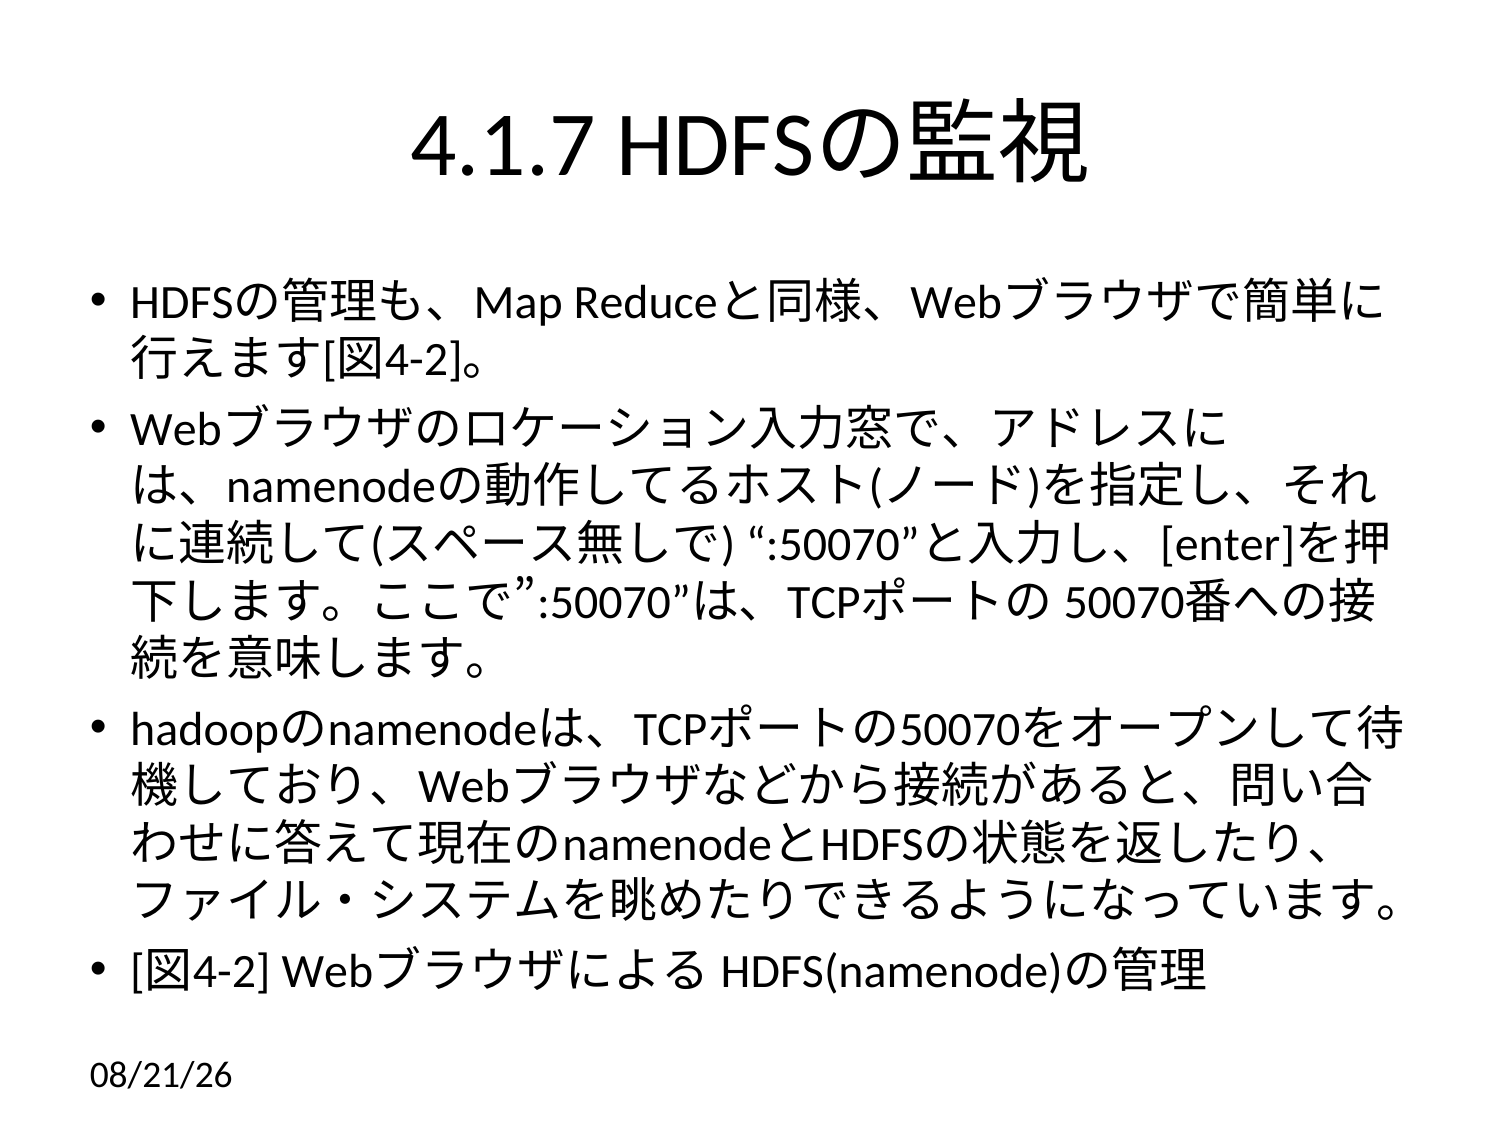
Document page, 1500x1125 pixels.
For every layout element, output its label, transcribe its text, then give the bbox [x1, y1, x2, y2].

list HDFSの管理も、Map Reduceと同様、Webブラウザで簡単に行えます[図4-2]。 Webブラウザのロケーション入力窓で、アドレスには、namenodeの動作してるホスト(ノード)を指定し、それに連続して(スペース無しで) “:50070”と入力し、[enter]を押下します。ここで”:50070”は、TCPポートの 50070番への接続を意味します。 hadoopのnamenodeは、TCPポートの50070をオープンして待機しており、Webブラウザなどから接続があると、問い合わせに答えて現在のnamenodeとHDFSの状態を返したり、ファイル・システムを眺めたりできるようになっています。 [図4-2] Webブラウザによる HDFS(namenode)の管理 [75, 262, 1426, 1006]
title 4.1.7 HDFSの監視 [75, 21, 1426, 257]
